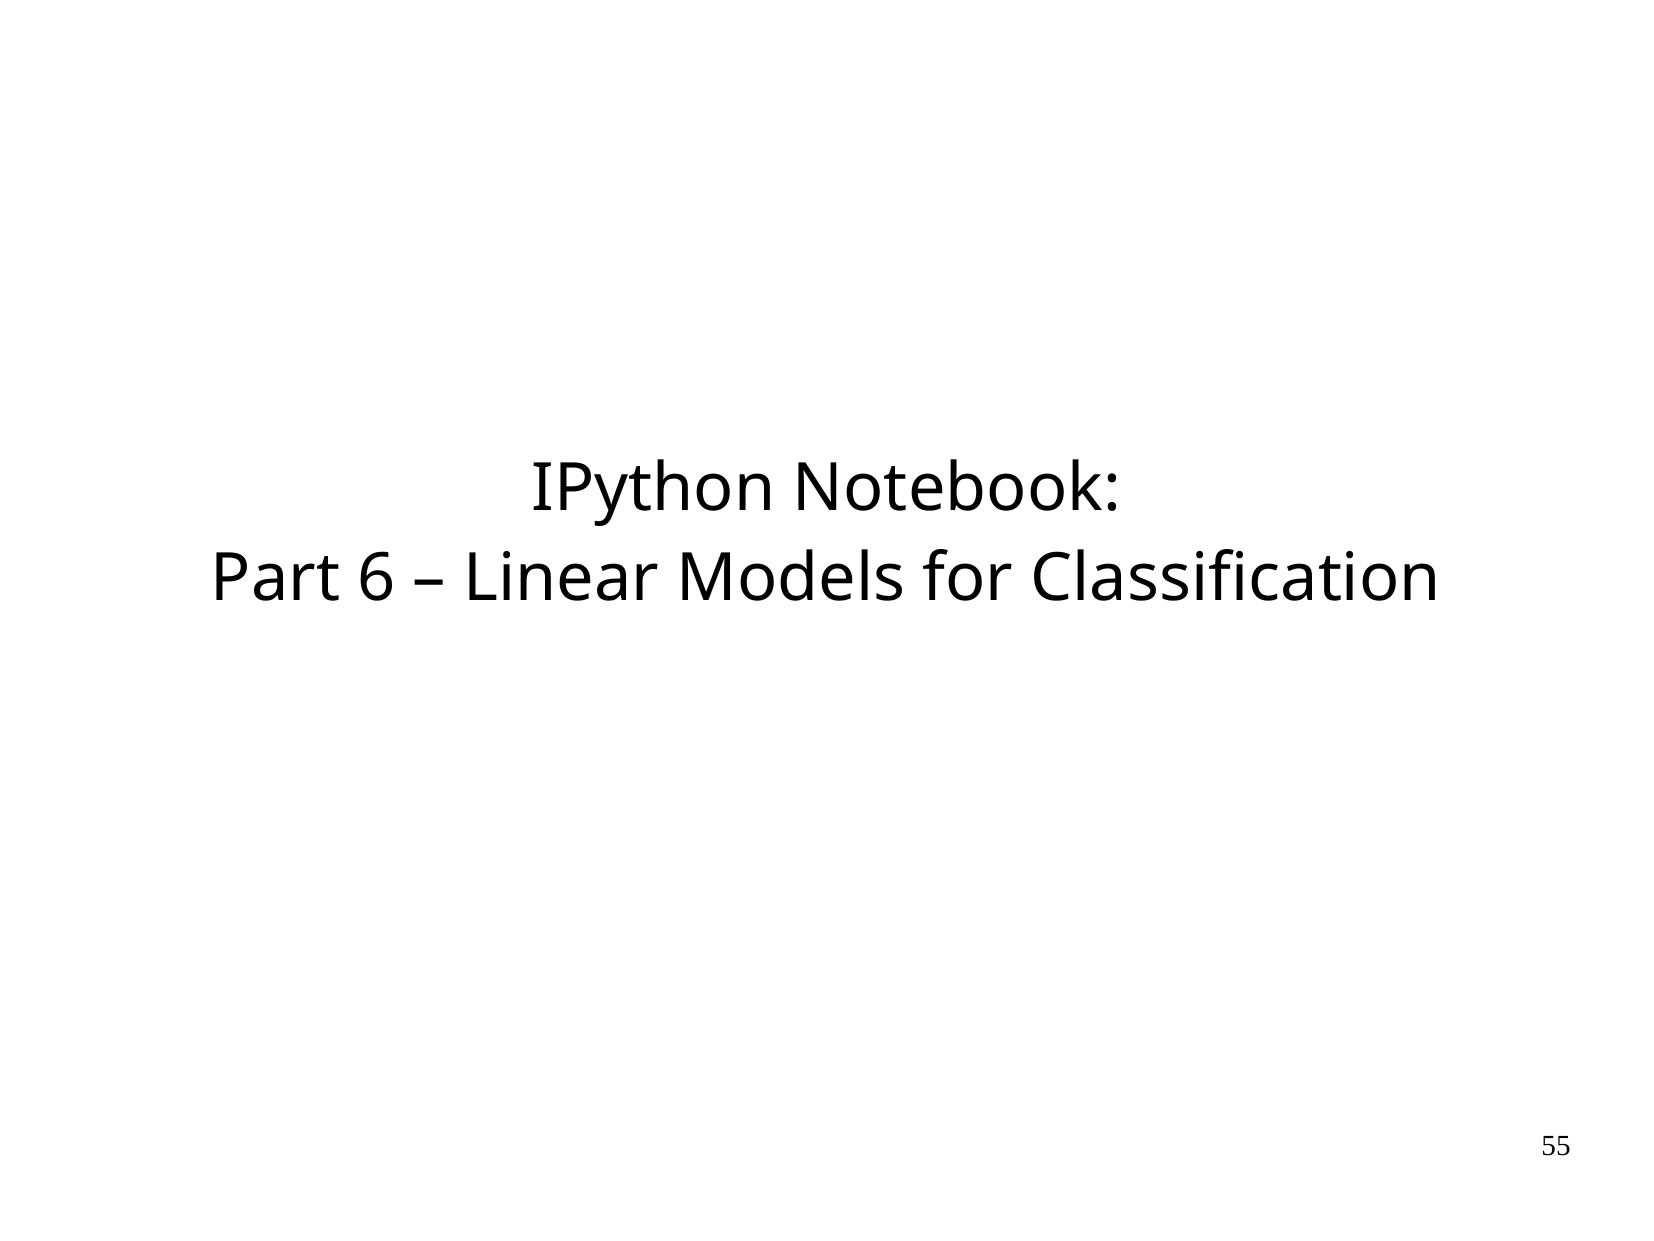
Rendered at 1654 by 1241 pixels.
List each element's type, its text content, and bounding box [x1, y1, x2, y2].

subtitle IPython Notebook: Part 6 – Linear Models for Classification [82, 49, 1571, 1010]
